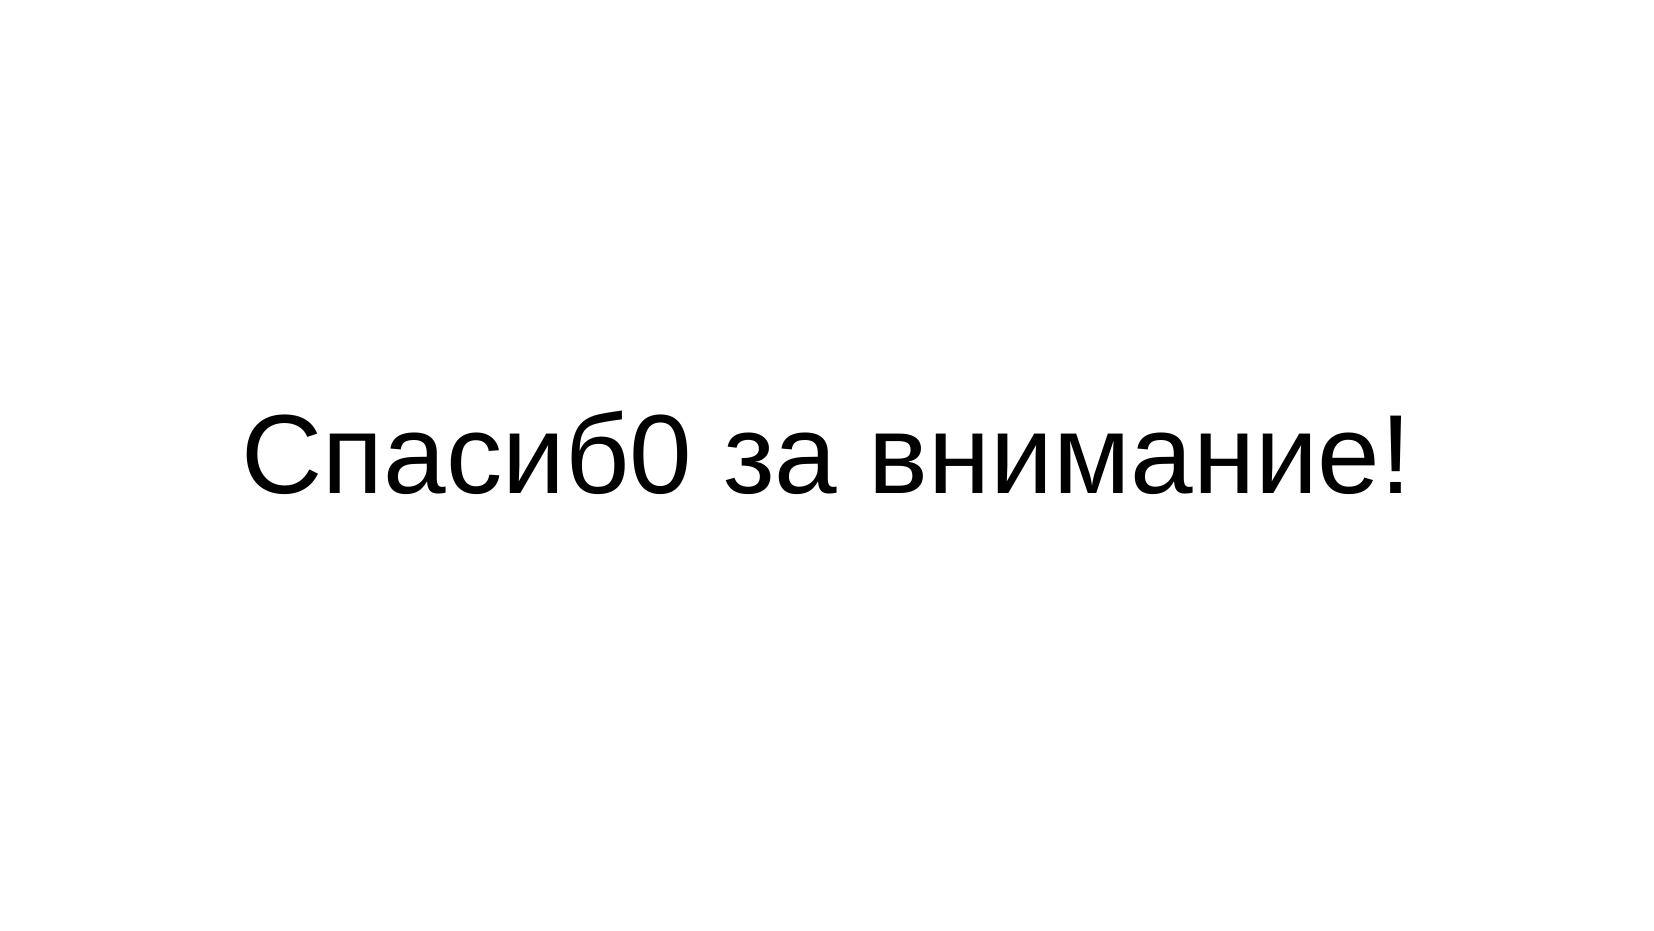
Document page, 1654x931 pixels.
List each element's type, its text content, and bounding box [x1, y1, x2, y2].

title Спасиб0 зa внимание! [206, 152, 1447, 517]
